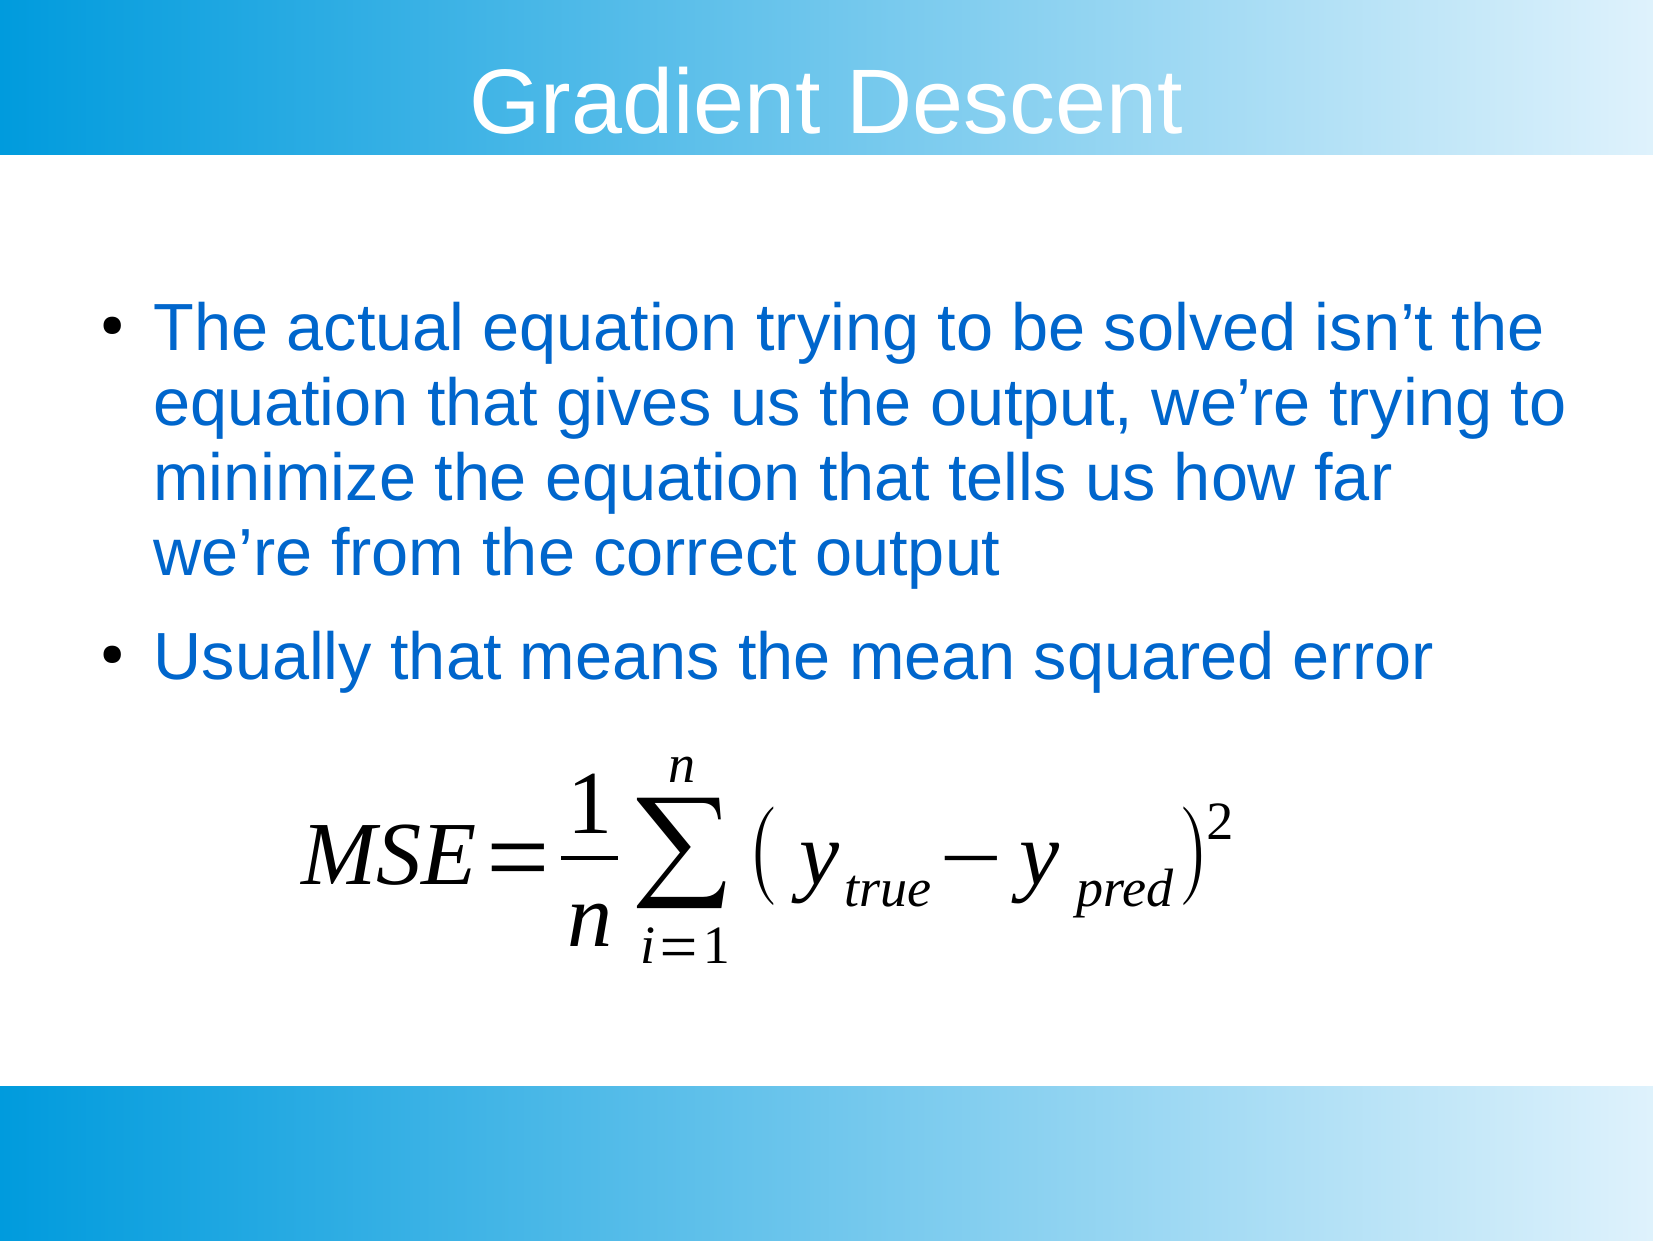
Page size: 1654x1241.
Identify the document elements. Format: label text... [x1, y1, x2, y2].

title Gradient Descent [82, 49, 1571, 155]
chart [273, 731, 1257, 976]
list The actual equation trying to be solved isn’t the equation that gives us the output, we’re trying to minimize the equation that tells us how far we’re from the correct output Usually that means the mean squared error [82, 290, 1571, 1010]
